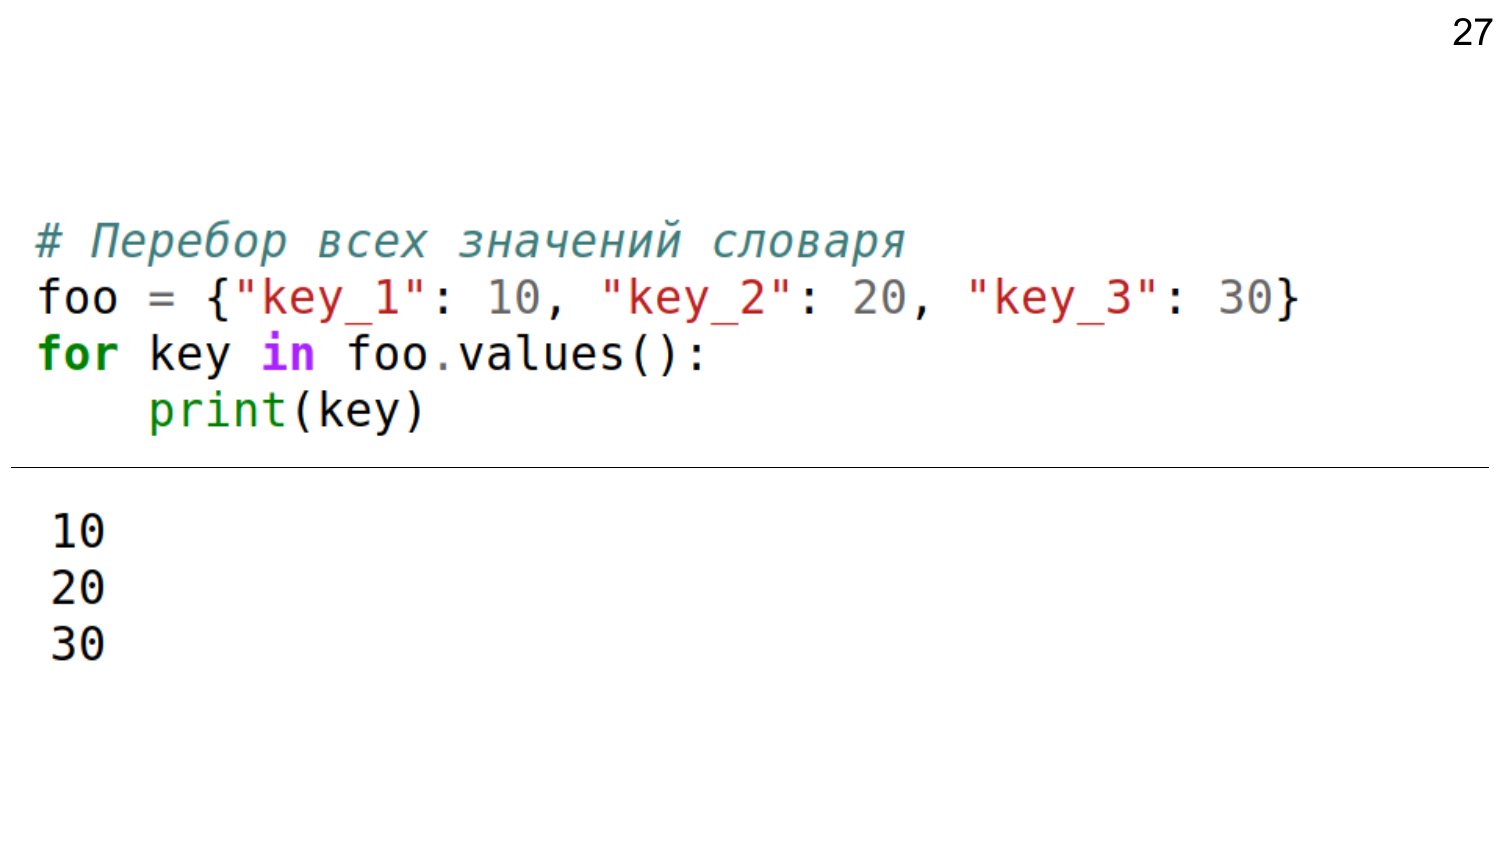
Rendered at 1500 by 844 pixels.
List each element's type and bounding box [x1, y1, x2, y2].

picture [24, 209, 1310, 448]
picture [34, 493, 127, 681]
